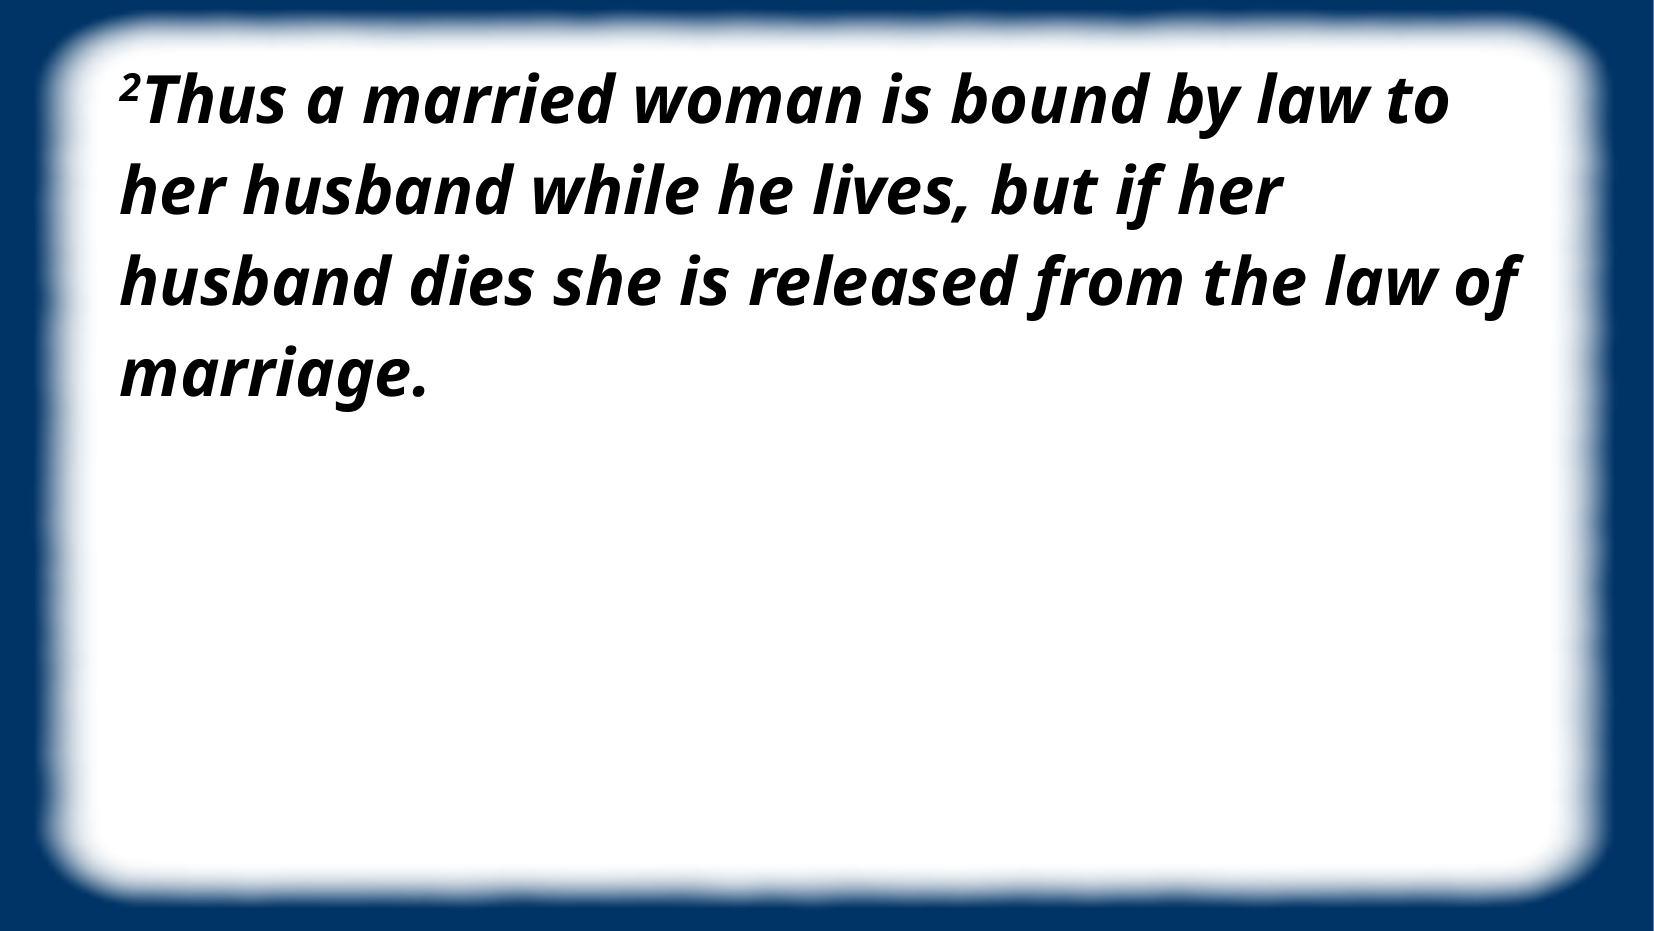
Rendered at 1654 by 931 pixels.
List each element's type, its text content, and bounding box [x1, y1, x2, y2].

picture [0, 0, 1654, 931]
text_box 2Thus a married woman is bound by law to her husband while he lives, but if her husband dies she is released from the law of marriage. [105, 45, 1546, 327]
